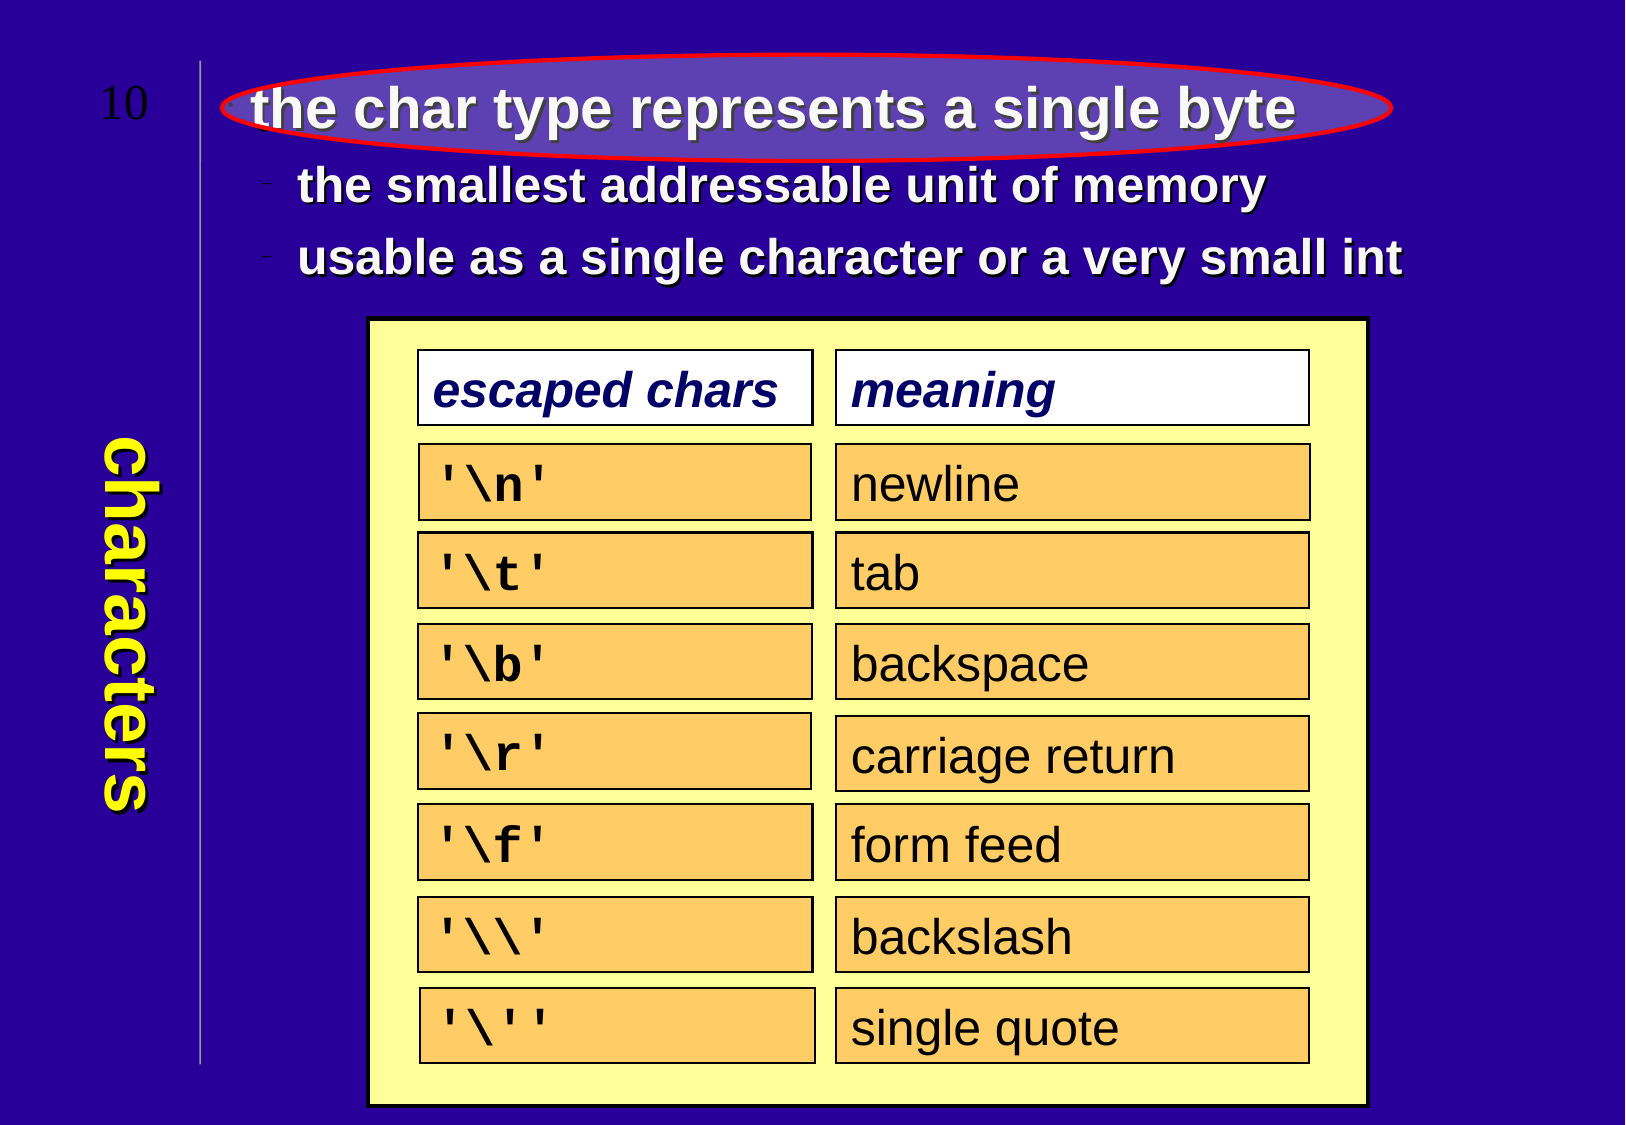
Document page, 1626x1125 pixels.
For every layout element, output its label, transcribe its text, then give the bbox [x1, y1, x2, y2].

text_box [221, 54, 1392, 161]
text_box [367, 318, 1368, 1106]
text_box '\t' [417, 532, 813, 608]
text_box carriage return [836, 715, 1309, 792]
text_box '\b' [417, 623, 813, 700]
text_box '\'' [420, 987, 816, 1064]
text_box '\n' [418, 444, 811, 520]
text_box backspace [836, 623, 1309, 700]
text_box escaped chars [417, 349, 813, 426]
list the char type represents a single byte the smallest addressable unit of memory usable as a single character or a very small int [212, 62, 1550, 1063]
text_box '\f' [417, 804, 813, 880]
text_box form feed [836, 804, 1309, 880]
title characters [50, 187, 188, 1063]
text_box meaning [836, 349, 1309, 426]
text_box tab [836, 532, 1309, 608]
text_box single quote [836, 987, 1309, 1064]
text_box newline [836, 444, 1310, 520]
text_box '\r' [418, 713, 812, 789]
text_box '\\' [417, 896, 813, 973]
text_box backslash [836, 896, 1309, 973]
